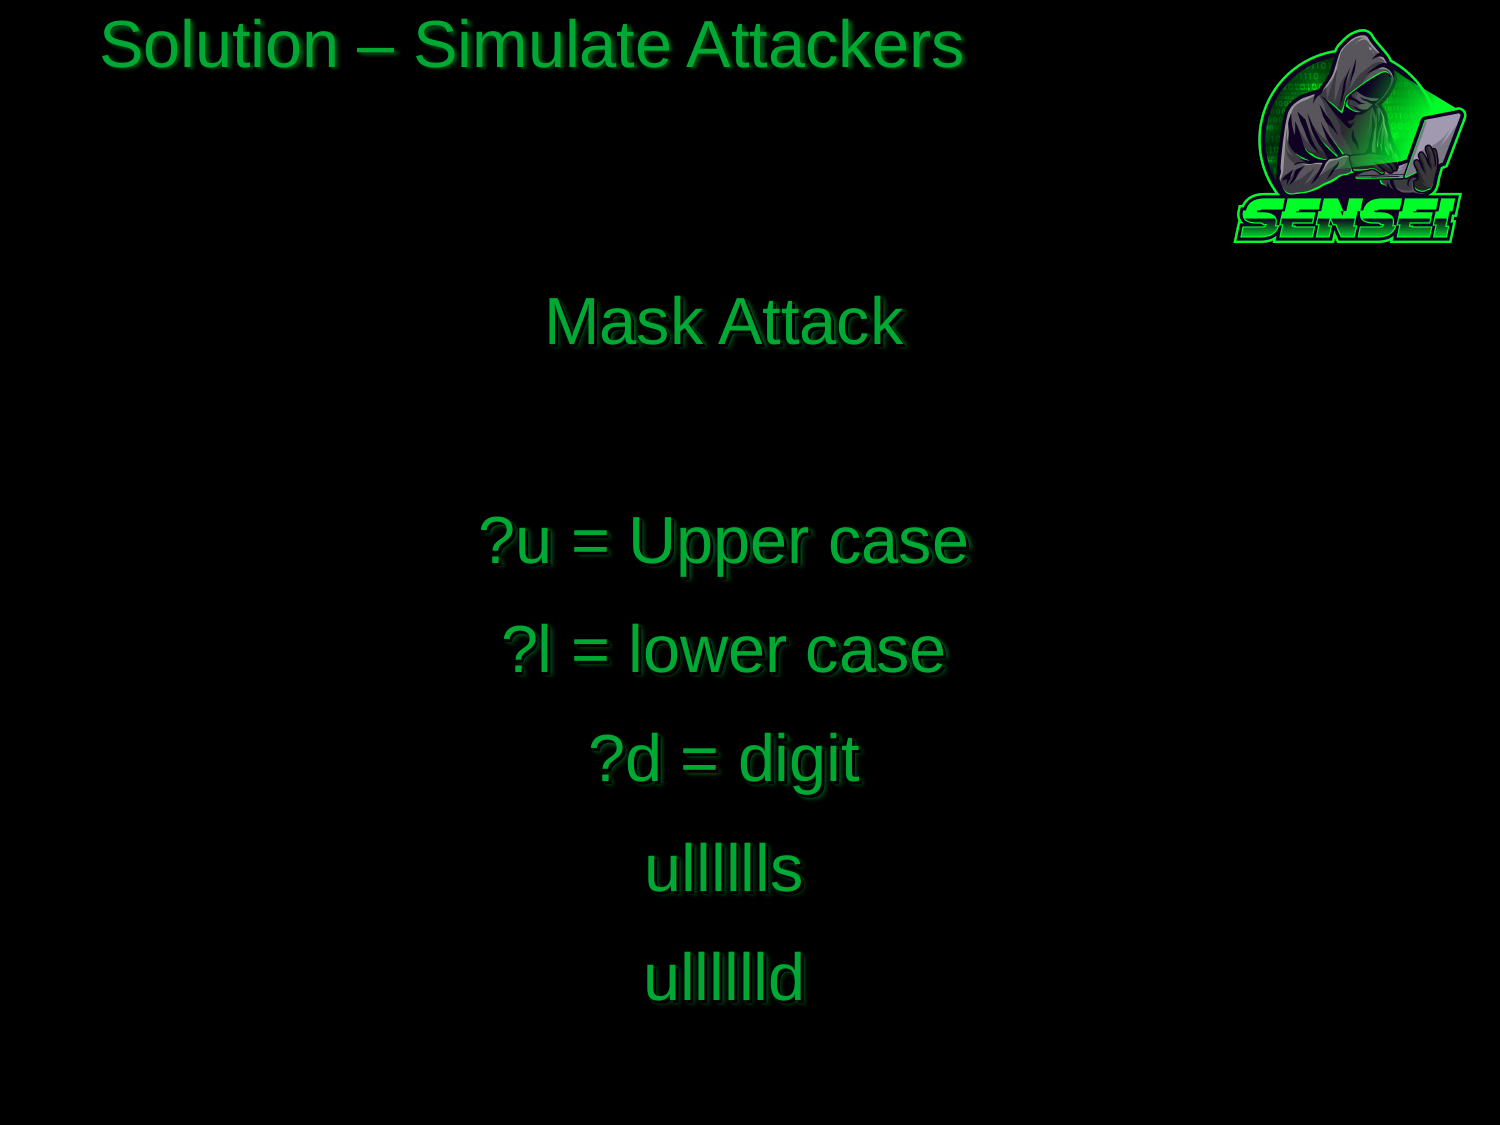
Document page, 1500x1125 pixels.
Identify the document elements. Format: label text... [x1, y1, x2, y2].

text_box Solution – Simulate Attackers [84, 0, 981, 90]
list Mask Attack ?u = Upper case ?l = lower case ?d = digit ulllllls ulllllld [0, 270, 1449, 1012]
picture [1215, 29, 1495, 243]
